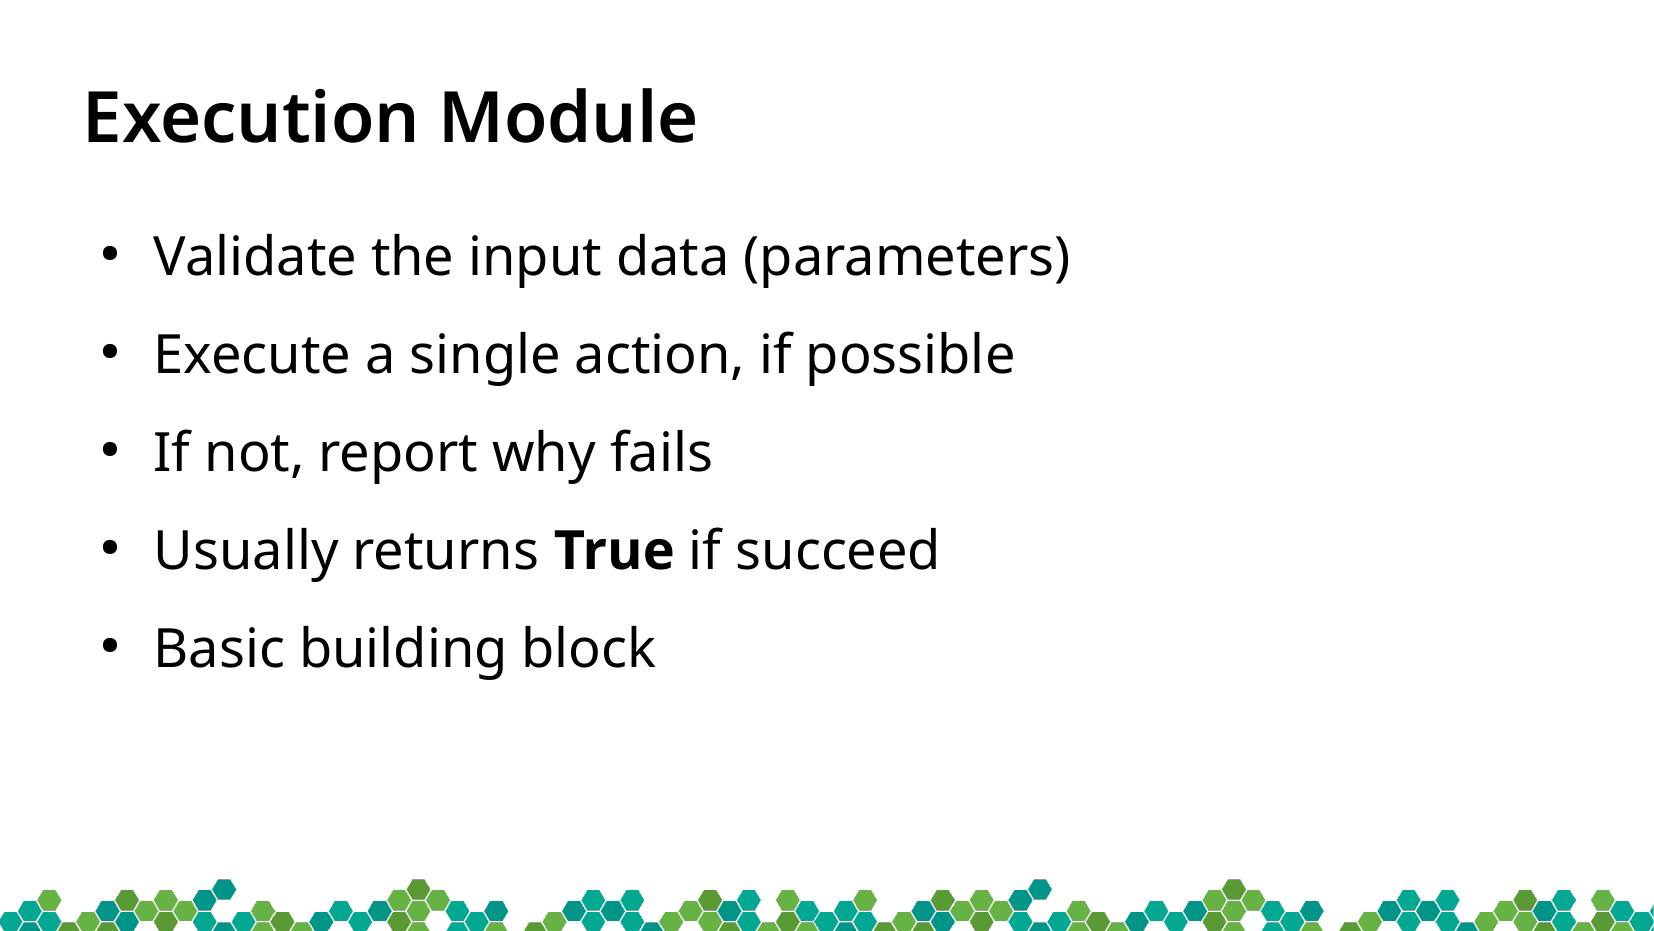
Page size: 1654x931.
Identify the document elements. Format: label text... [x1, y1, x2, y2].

list Validate the input data (parameters) Execute a single action, if possible If not, report why fails Usually returns True if succeed Basic building block [82, 217, 1571, 758]
title Execution Module [82, 37, 1571, 193]
picture [0, 871, 1654, 931]
